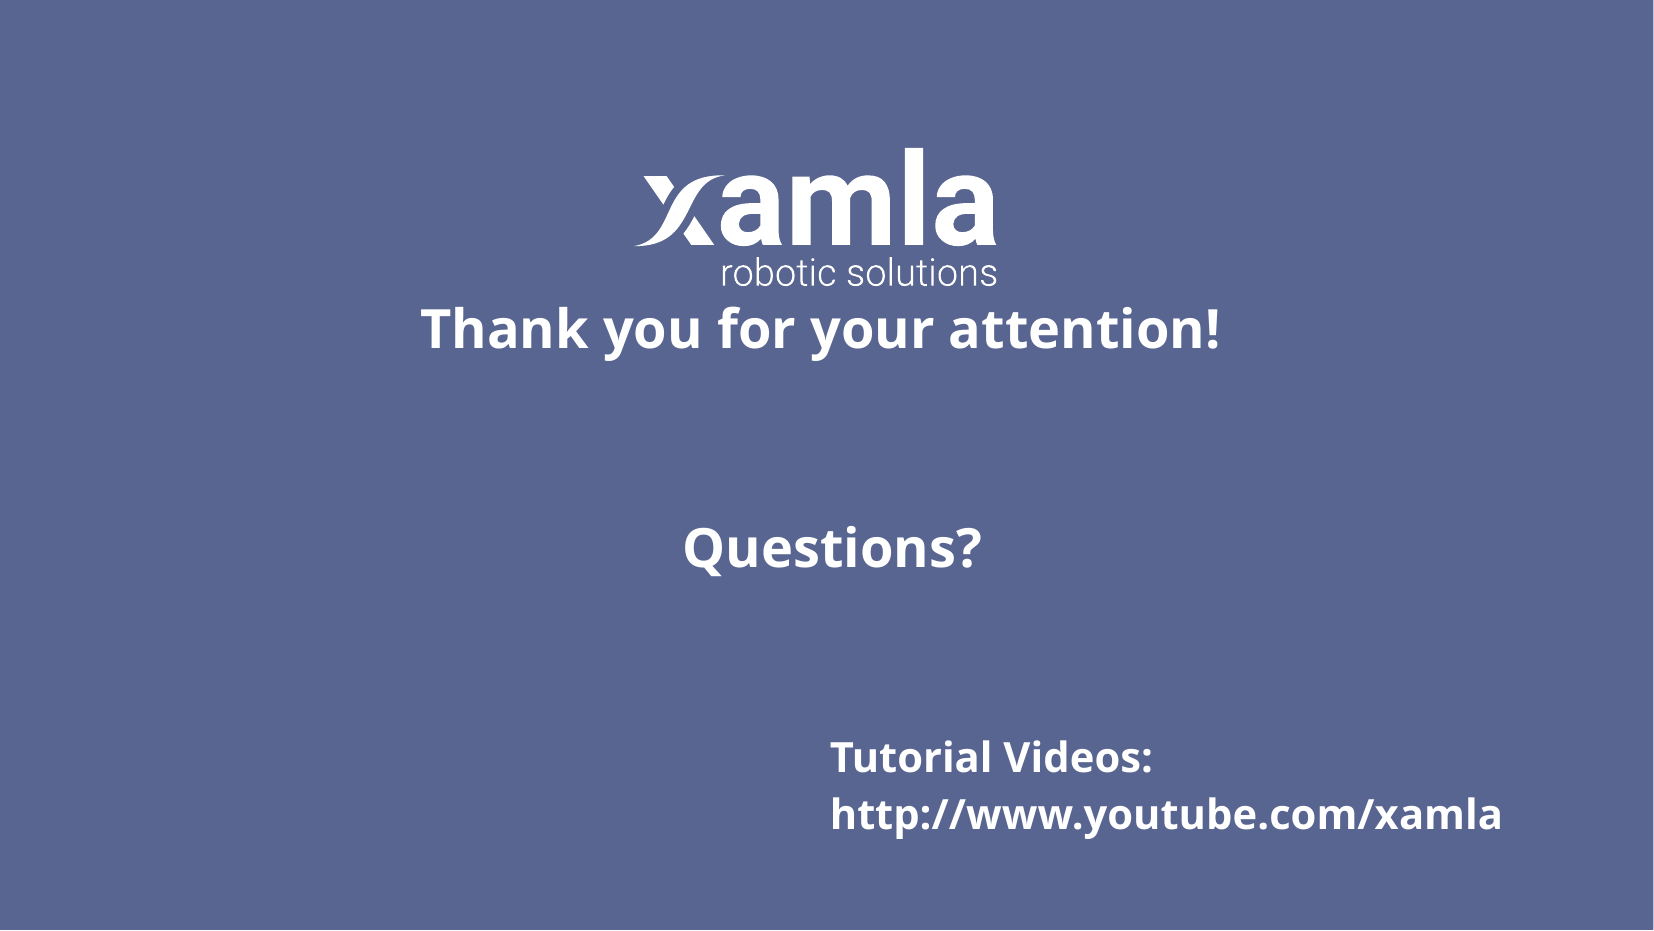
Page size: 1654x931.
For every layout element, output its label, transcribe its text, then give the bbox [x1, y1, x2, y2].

picture [633, 147, 997, 283]
text_box Thank you for your attention! [0, 283, 1654, 442]
text_box Tutorial Videos: http://www.youtube.com/xamla [814, 720, 1560, 901]
text_box Questions? [531, 501, 1134, 589]
